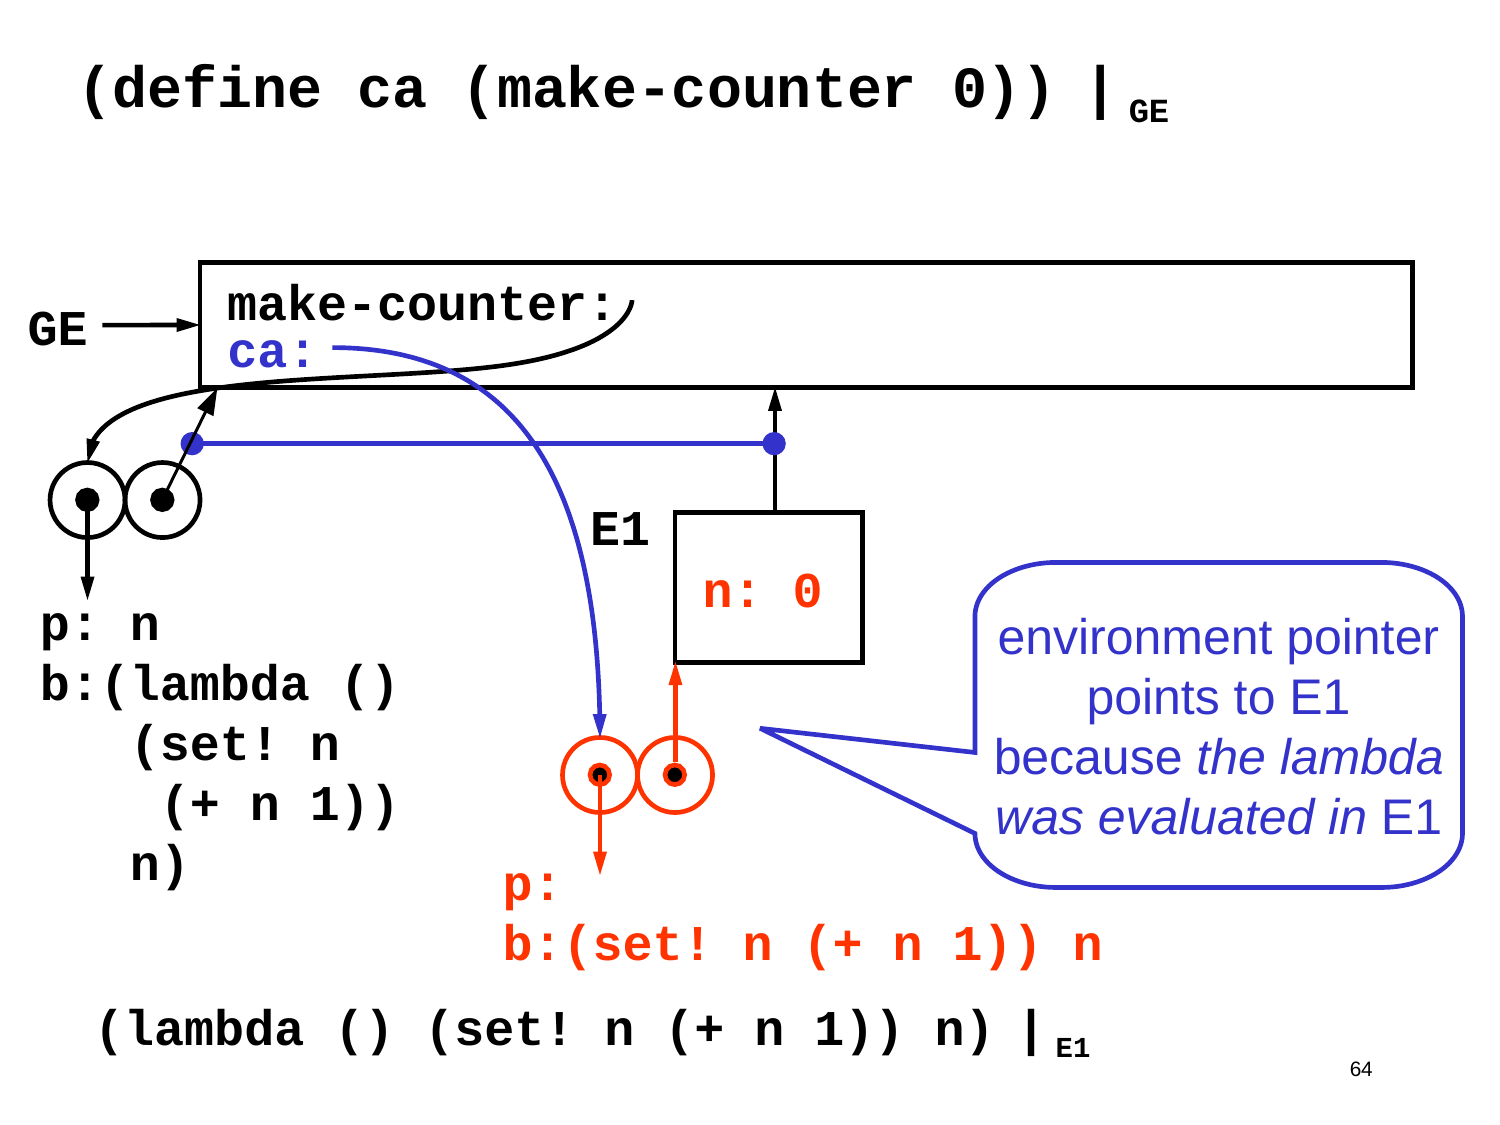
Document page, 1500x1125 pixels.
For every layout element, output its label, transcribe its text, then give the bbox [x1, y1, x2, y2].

text_box make-counter: [606, 310, 633, 338]
text_box [665, 765, 685, 785]
text_box [152, 490, 173, 510]
text_box [77, 490, 98, 510]
text_box GE [12, 287, 103, 363]
text_box p: b:(set! n (+ n 1)) n [487, 842, 1118, 979]
text_box E1 [575, 545, 580, 563]
text_box make-counter: [212, 262, 633, 338]
text_box ca: [212, 309, 333, 386]
text_box E1 [575, 487, 665, 563]
text_box environment pointer points to E1 because the lambda was evaluated in E1 [760, 562, 1463, 888]
text_box n: 0 [687, 549, 838, 626]
text_box [590, 765, 610, 785]
text_box p: n b:(lambda () (set! n (+ n 1)) n) [24, 582, 415, 899]
text_box (lambda () (set! n (+ n 1)) n) | E1 [79, 987, 1136, 1072]
title (define ca (make-counter 0)) | GE [62, 24, 1338, 163]
